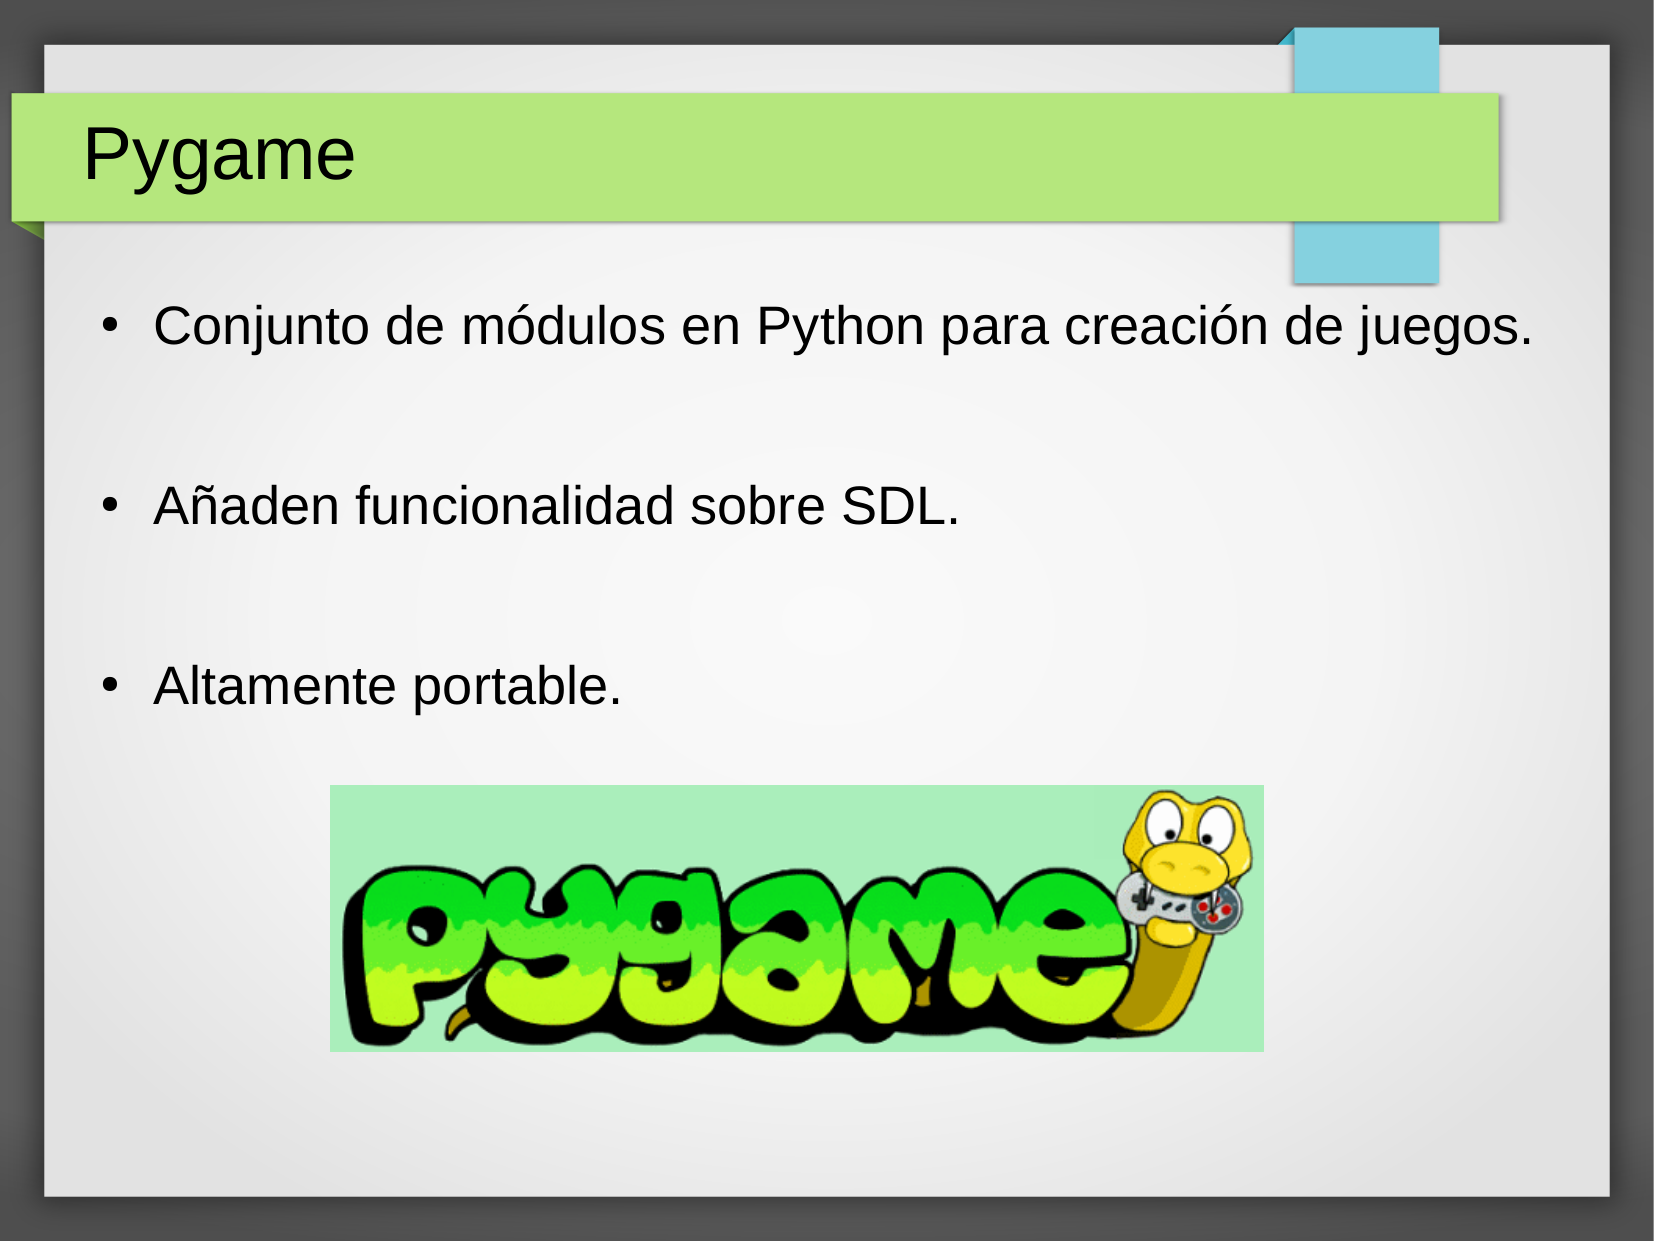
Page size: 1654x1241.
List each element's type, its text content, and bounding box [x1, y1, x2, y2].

picture [0, 0, 1654, 1241]
list Conjunto de módulos en Python para creación de juegos. Añaden funcionalidad sobre SDL. Altamente portable. [82, 295, 1571, 1015]
title Pygame [82, 94, 1264, 213]
